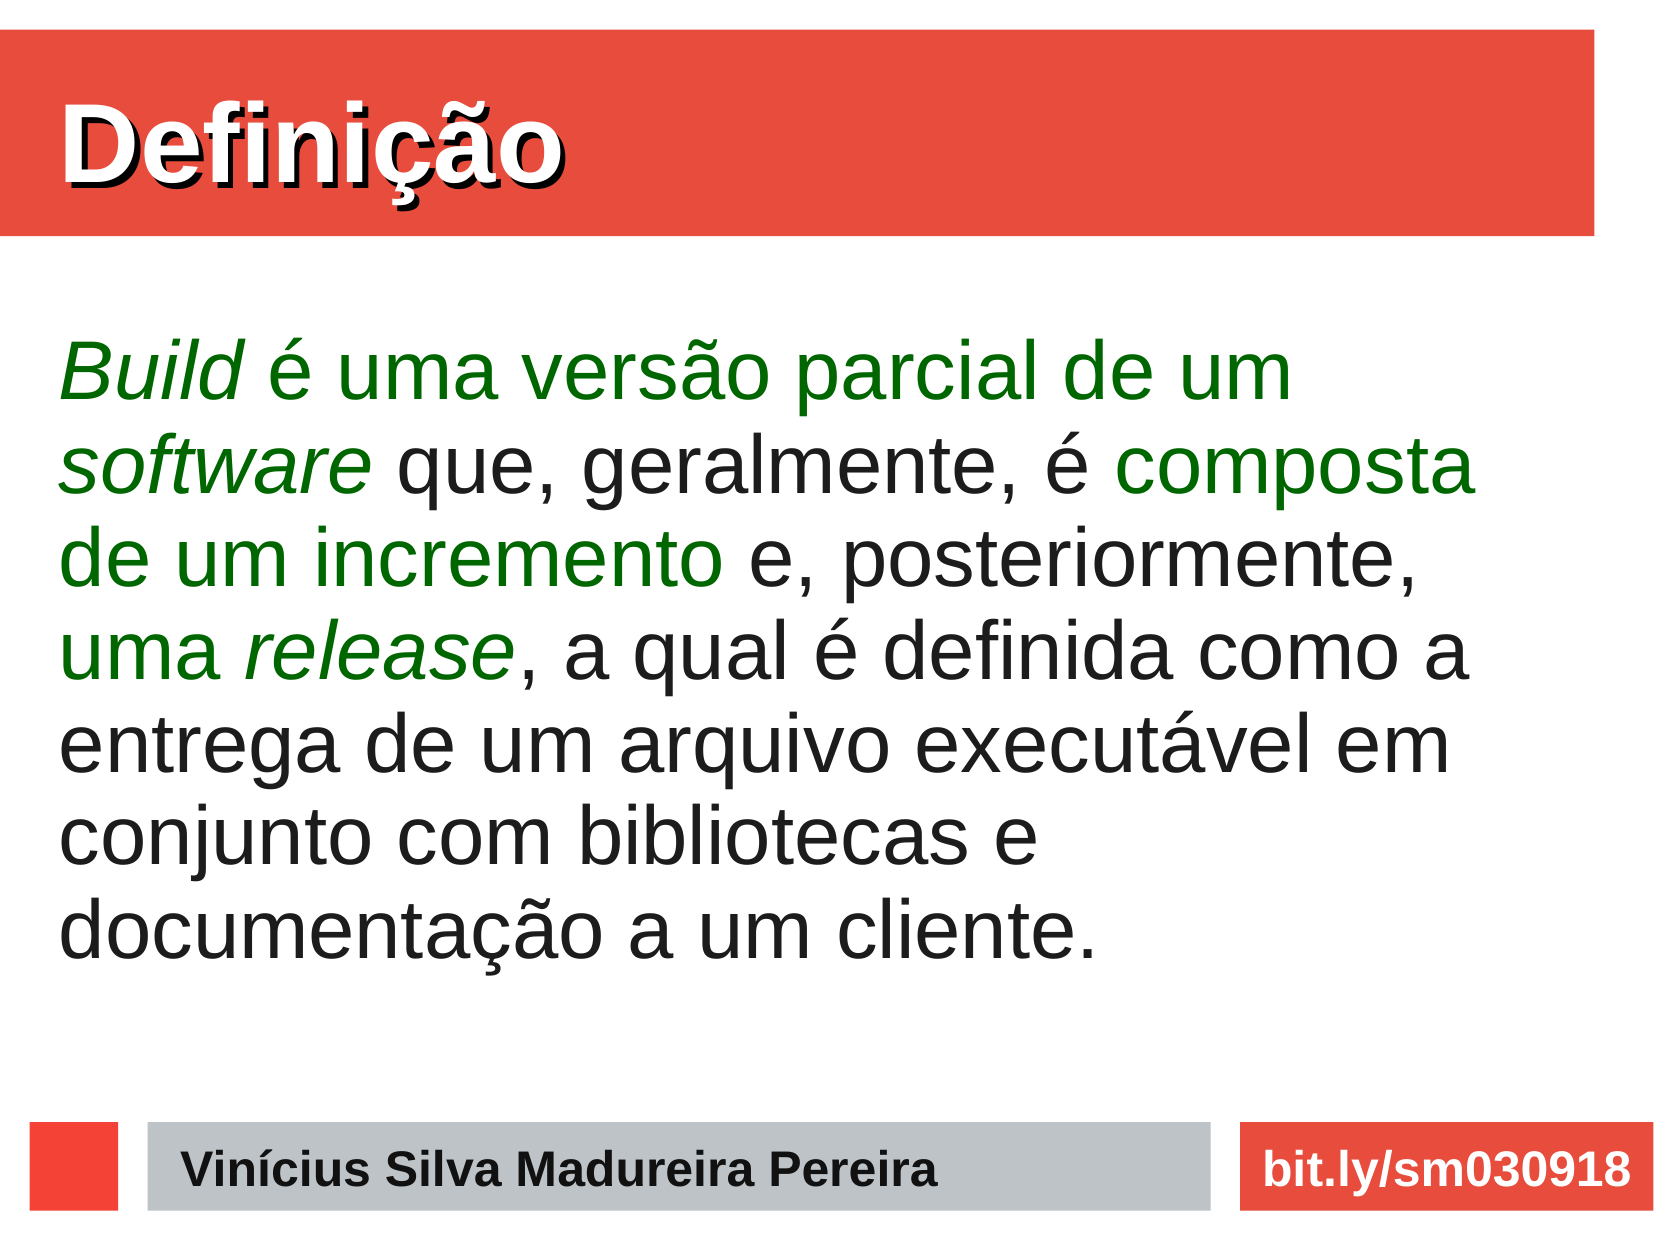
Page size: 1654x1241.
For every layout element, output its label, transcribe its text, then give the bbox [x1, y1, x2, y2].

text_box bit.ly/sm030918 [1228, 1133, 1654, 1205]
text_box Vinícius Silva Madureira Pereira [165, 1133, 1170, 1205]
title Definição [59, 59, 1595, 207]
list Build é uma versão parcial de um software que, geralmente, é composta de um incremento e, posteriormente, uma release, a qual é definida como a entrega de um arquivo executável em conjunto com bibliotecas e documentação a um cliente. [59, 324, 1565, 1093]
